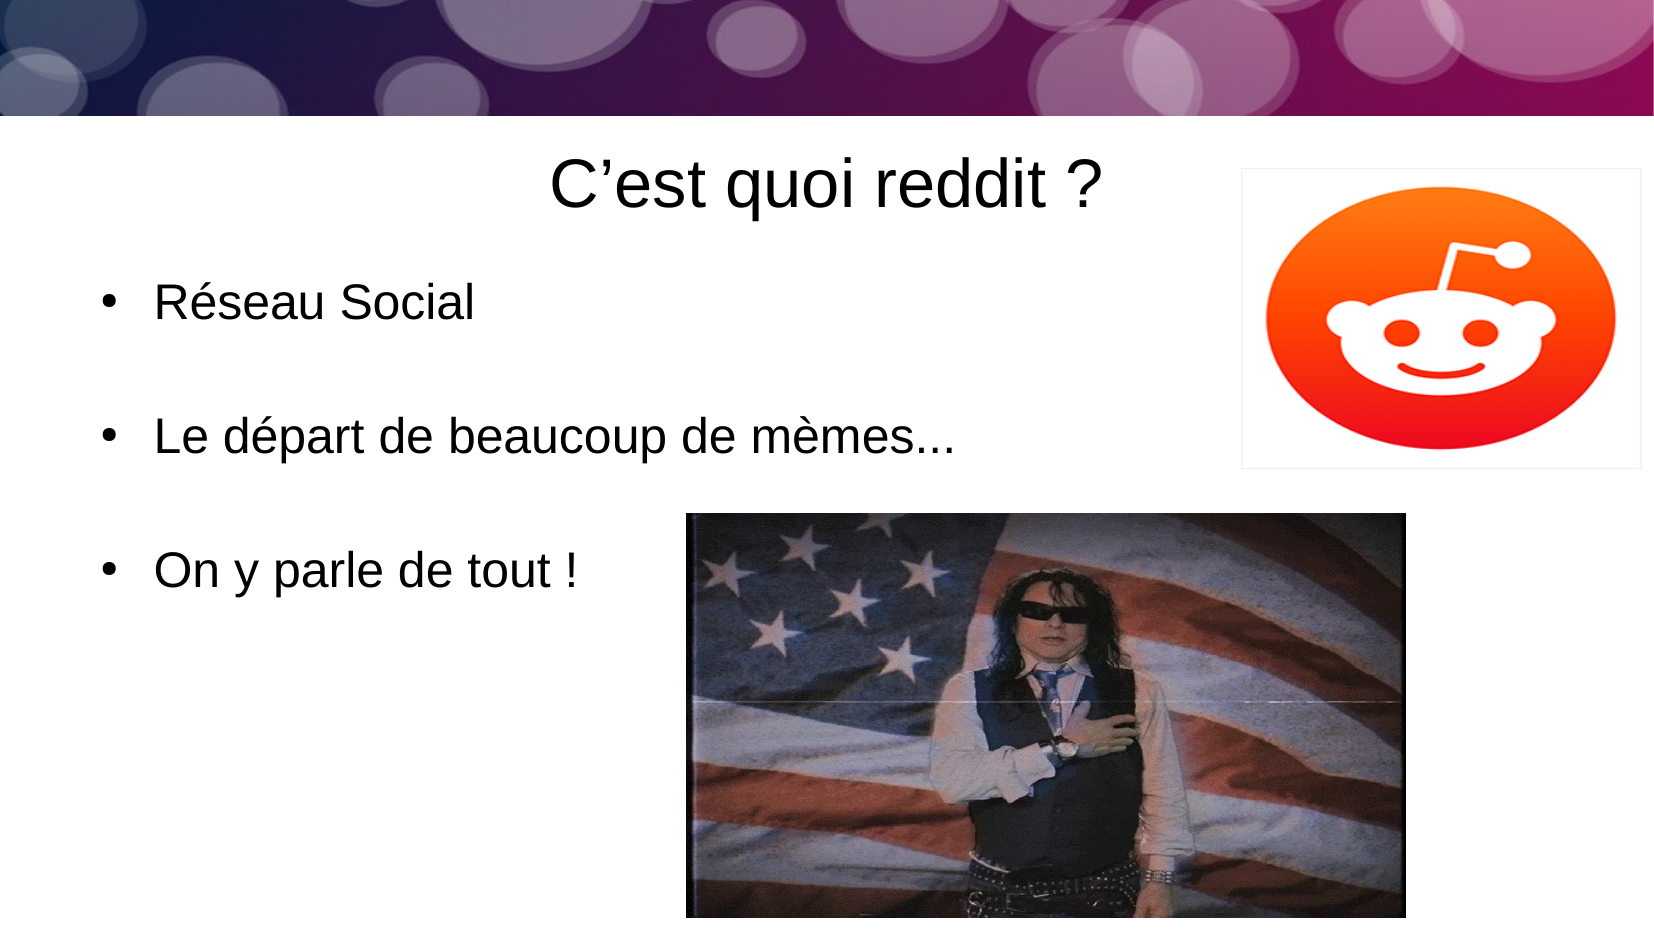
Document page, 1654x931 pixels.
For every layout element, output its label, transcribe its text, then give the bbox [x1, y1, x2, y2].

list Réseau Social Le départ de beaucoup de mèmes... On y parle de tout ! [82, 274, 1571, 815]
picture [0, 0, 1654, 116]
picture [686, 513, 1406, 918]
title C’est quoi reddit ? [82, 119, 1571, 248]
picture [1241, 168, 1642, 469]
